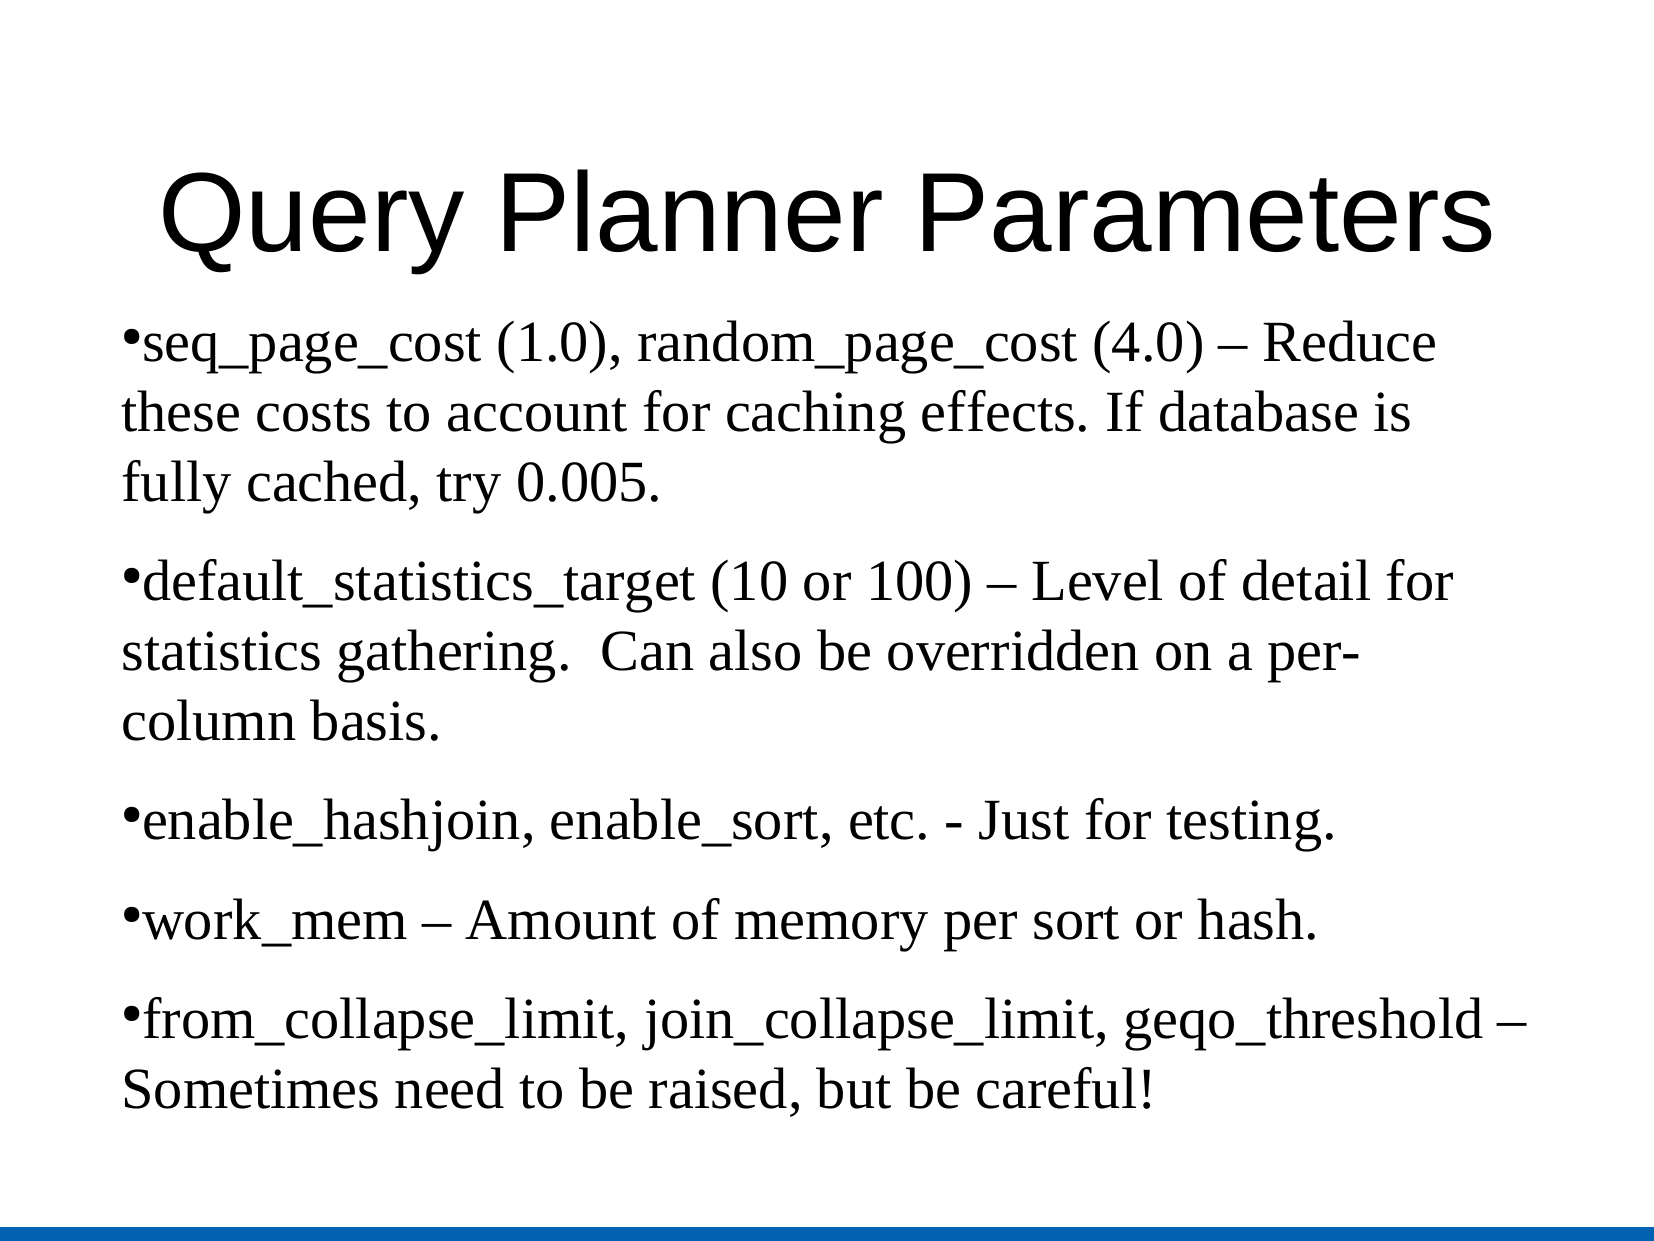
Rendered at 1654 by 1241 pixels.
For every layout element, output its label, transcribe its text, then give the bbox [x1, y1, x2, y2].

list seq_page_cost (1.0), random_page_cost (4.0) – Reduce these costs to account for caching effects. If database is fully cached, try 0.005. default_statistics_target (10 or 100) – Level of detail for statistics gathering. Can also be overridden on a per-column basis. enable_hashjoin, enable_sort, etc. - Just for testing. work_mem – Amount of memory per sort or hash. from_collapse_limit, join_collapse_limit, geqo_threshold – Sometimes need to be raised, but be careful! [121, 303, 1533, 1198]
title Query Planner Parameters [121, 102, 1533, 303]
